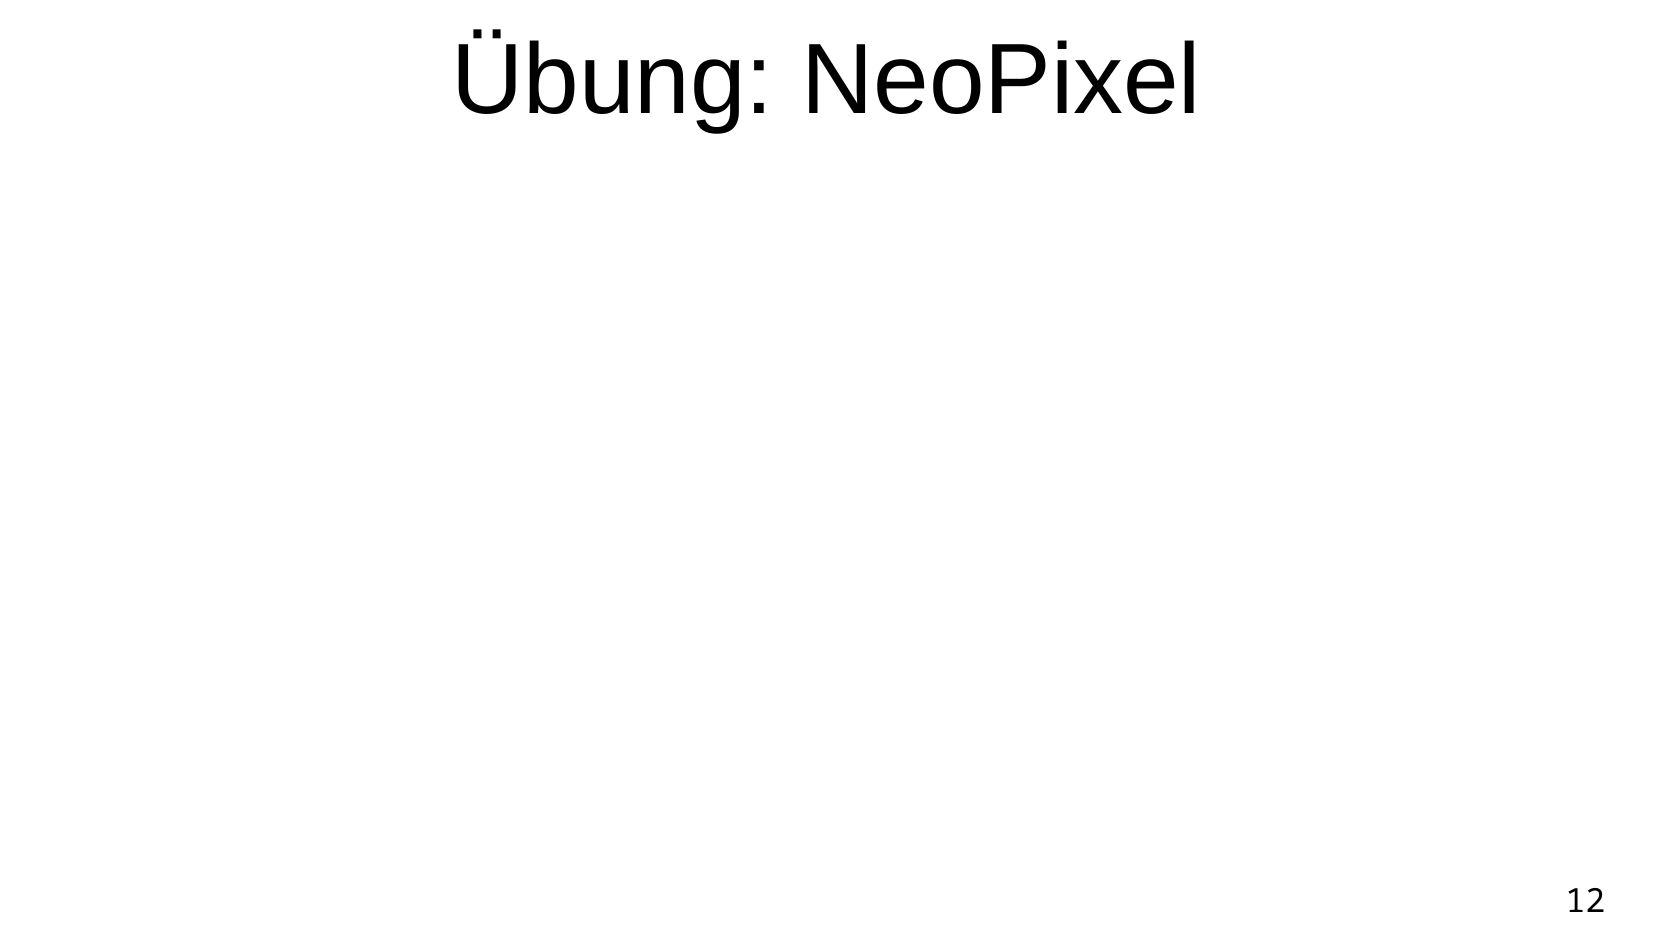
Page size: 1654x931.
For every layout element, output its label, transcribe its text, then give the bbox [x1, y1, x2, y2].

title Übung: NeoPixel [82, 1, 1571, 157]
